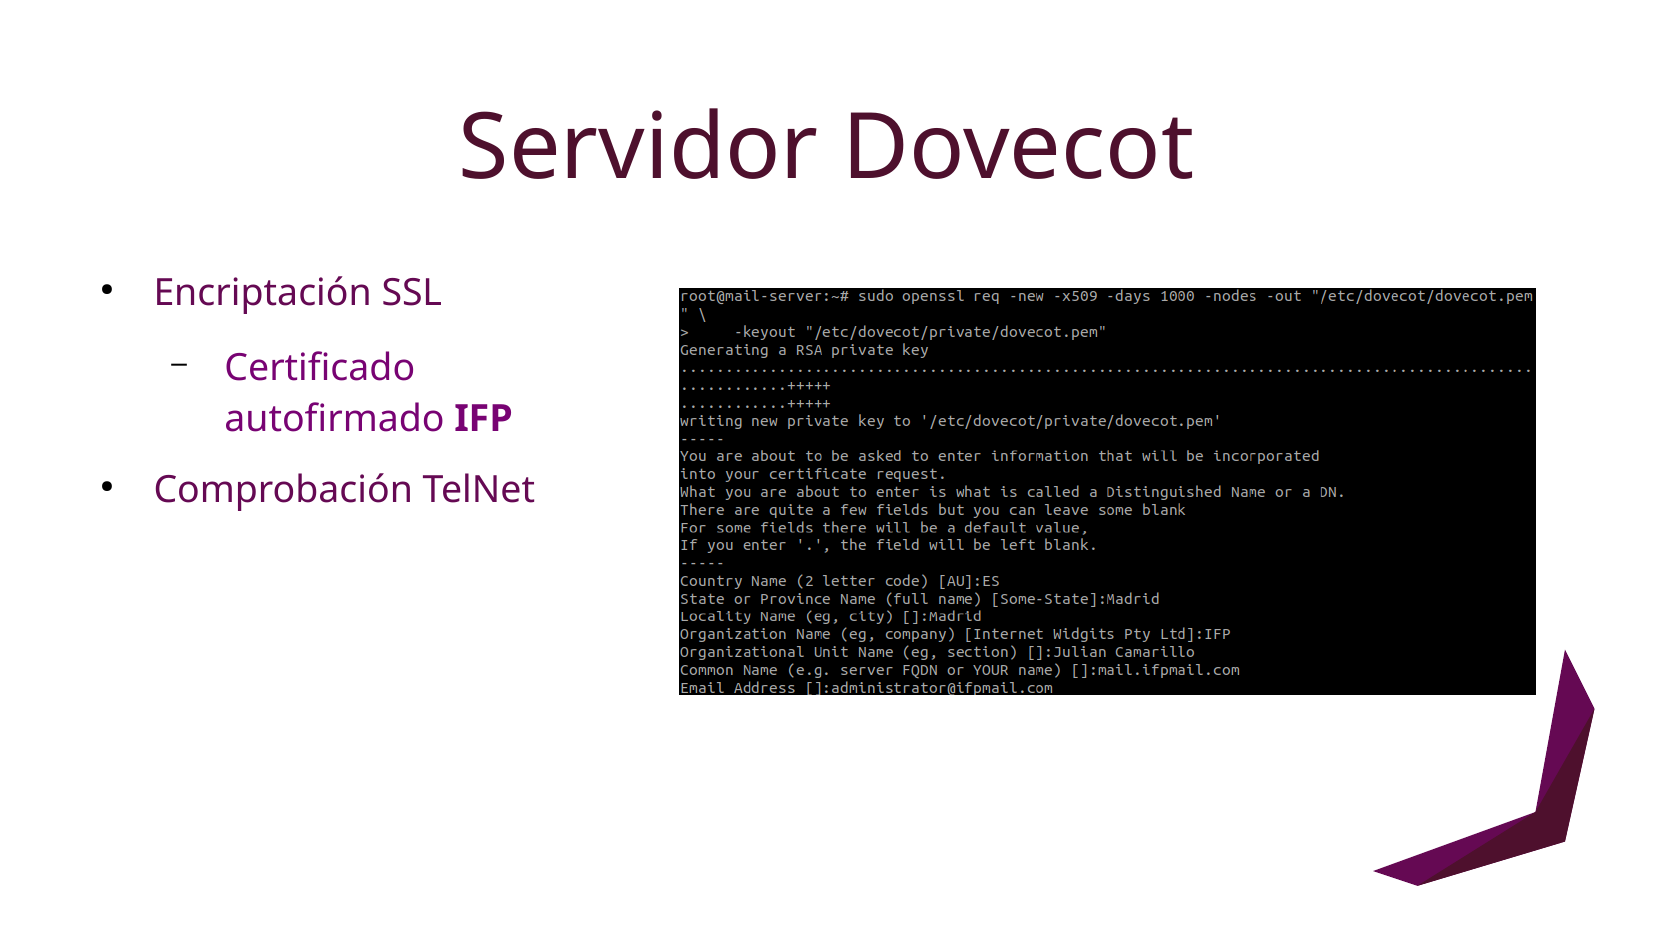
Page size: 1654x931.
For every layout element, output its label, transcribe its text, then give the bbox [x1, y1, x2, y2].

text_box [1373, 649, 1595, 886]
picture [679, 288, 1536, 695]
title Servidor Dovecot [82, 48, 1571, 237]
list Encriptación SSL Certificado autofirmado IFP Comprobación TelNet [82, 265, 632, 680]
